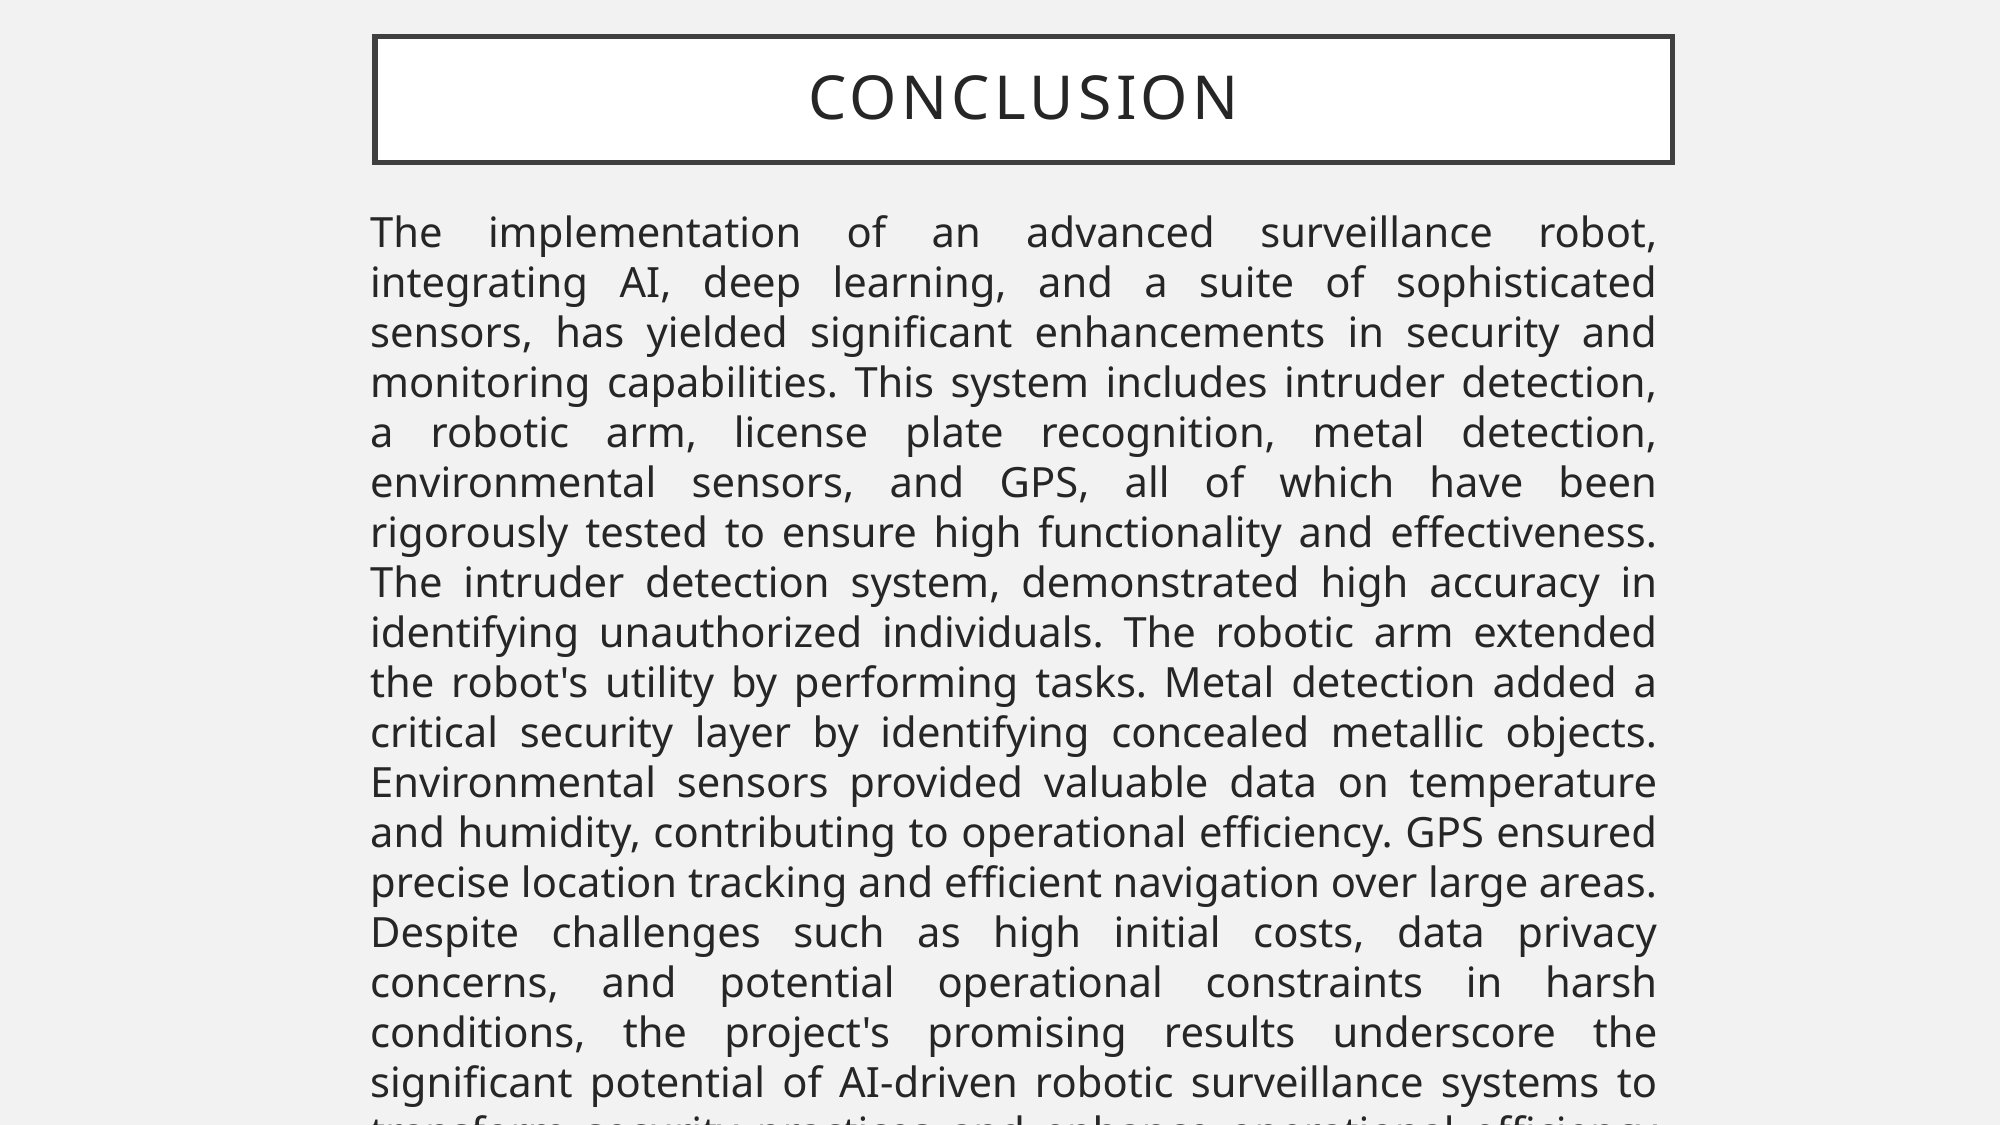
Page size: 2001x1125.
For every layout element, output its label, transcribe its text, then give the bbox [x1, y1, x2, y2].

title CONCLUSION [375, 36, 1673, 163]
list The implementation of an advanced surveillance robot, integrating AI, deep learning, and a suite of sophisticated sensors, has yielded significant enhancements in security and monitoring capabilities. This system includes intruder detection, a robotic arm, license plate recognition, metal detection, environmental sensors, and GPS, all of which have been rigorously tested to ensure high functionality and effectiveness. The intruder detection system, demonstrated high accuracy in identifying unauthorized individuals. The robotic arm extended the robot's utility by performing tasks. Metal detection added a critical security layer by identifying concealed metallic objects. Environmental sensors provided valuable data on temperature and humidity, contributing to operational efficiency. GPS ensured precise location tracking and efficient navigation over large areas. Despite challenges such as high initial costs, data privacy concerns, and potential operational constraints in harsh conditions, the project's promising results underscore the significant potential of AI-driven robotic surveillance systems to transform security practices and enhance operational efficiency across various domains. [355, 198, 1673, 1089]
